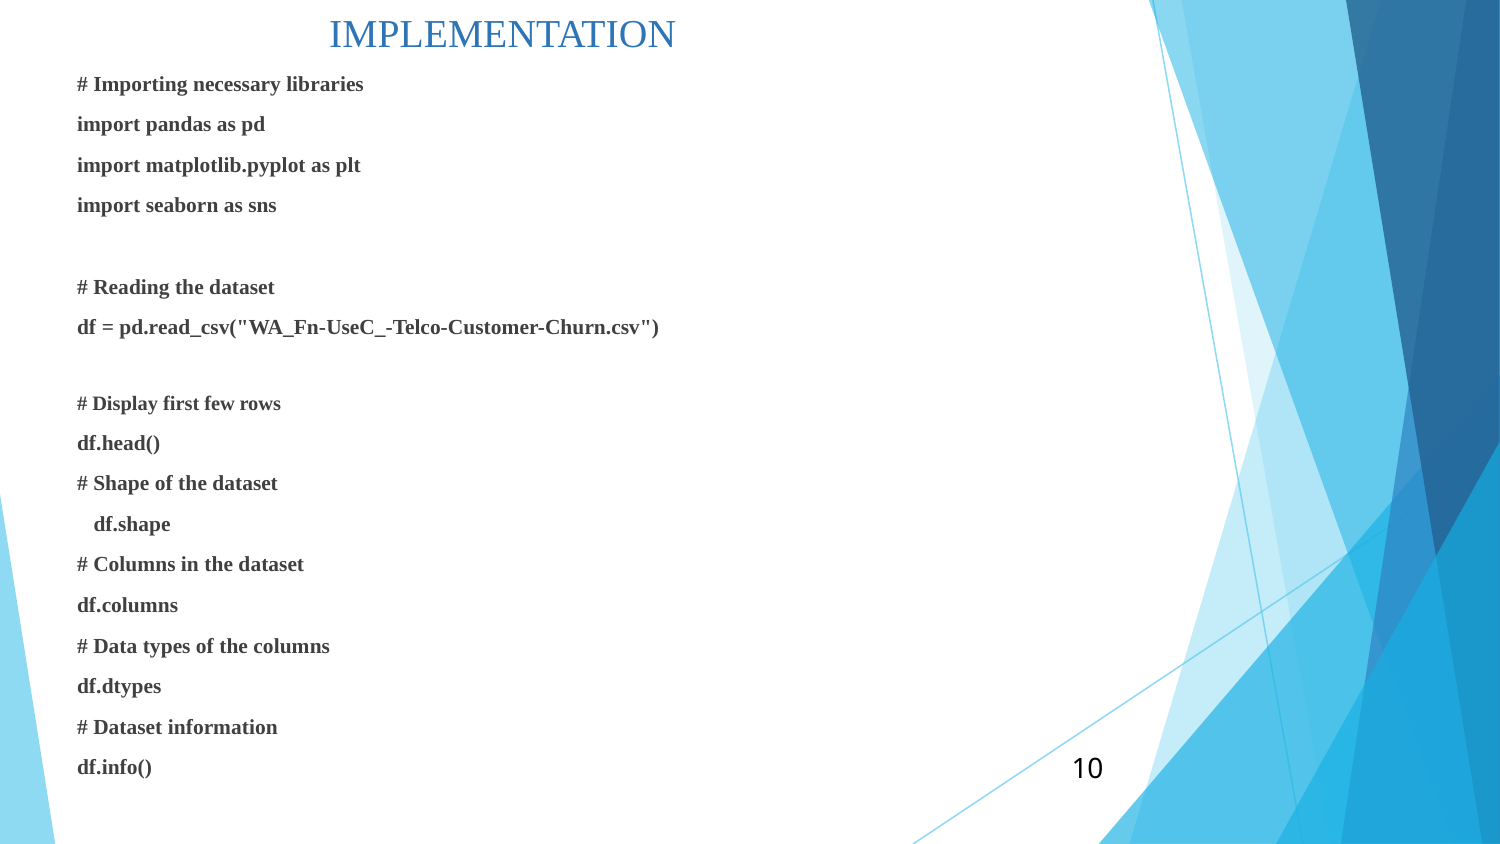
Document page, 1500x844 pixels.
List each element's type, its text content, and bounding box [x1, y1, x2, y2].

list # Importing necessary libraries import pandas as pd import matplotlib.pyplot as plt import seaborn as sns # Reading the dataset df = pd.read_csv("WA_Fn-UseC_-Telco-Customer-Churn.csv") # Display first few rows df.head() # Shape of the dataset df.shape # Columns in the dataset df.columns # Data types of the columns df.dtypes # Dataset information df.info() [62, 62, 1353, 792]
title IMPLEMENTATION [0, 0, 1006, 63]
